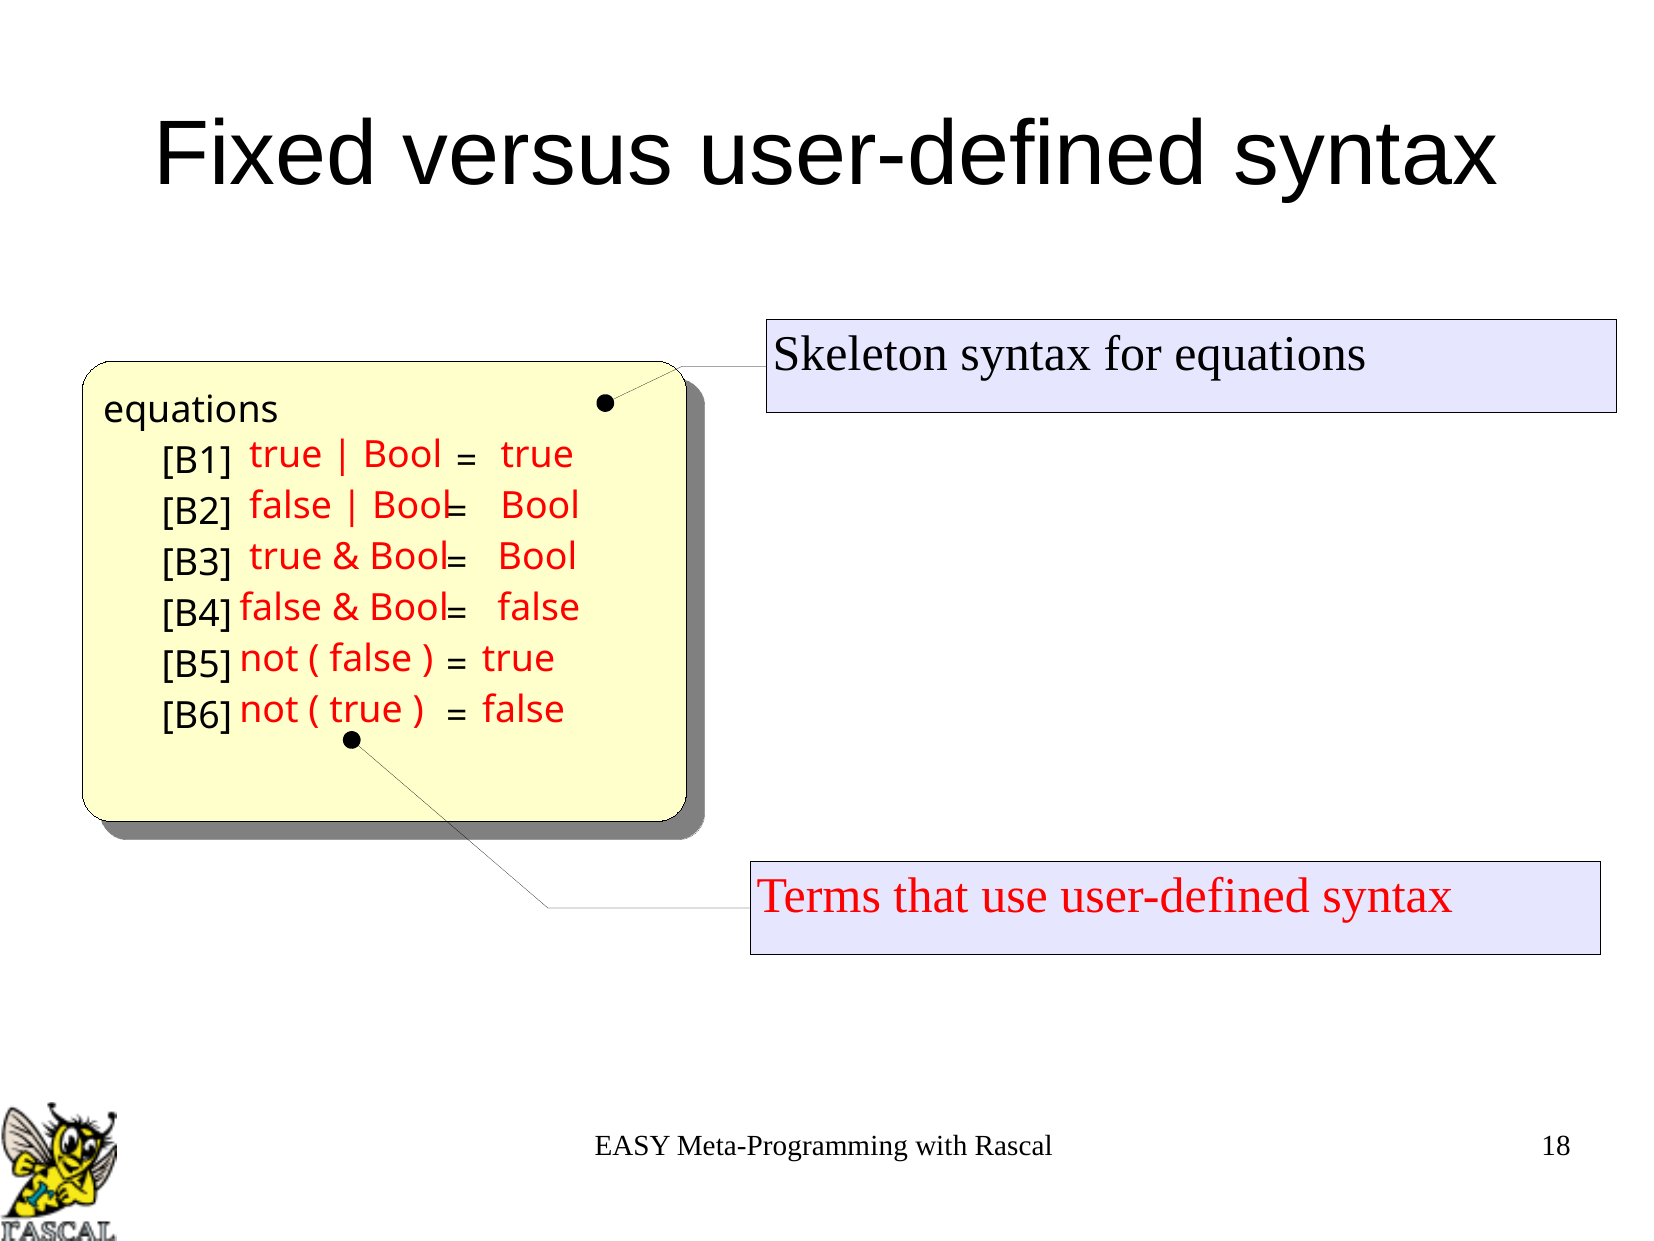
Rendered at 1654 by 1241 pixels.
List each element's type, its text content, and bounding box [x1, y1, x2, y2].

text_box [82, 361, 687, 822]
text_box Terms that use user-defined syntax [750, 861, 1601, 955]
text_box equations [B1] = [B2] = [B3] = [B4] = [B5] = [B6] = [88, 375, 643, 757]
picture [0, 1102, 117, 1241]
title Fixed versus user-defined syntax [82, 49, 1571, 257]
text_box true | Bool true false | Bool Bool true & Bool Bool false & Bool false not ( false ) true not ( true ) false [88, 369, 642, 751]
text_box Skeleton syntax for equations [766, 319, 1617, 413]
